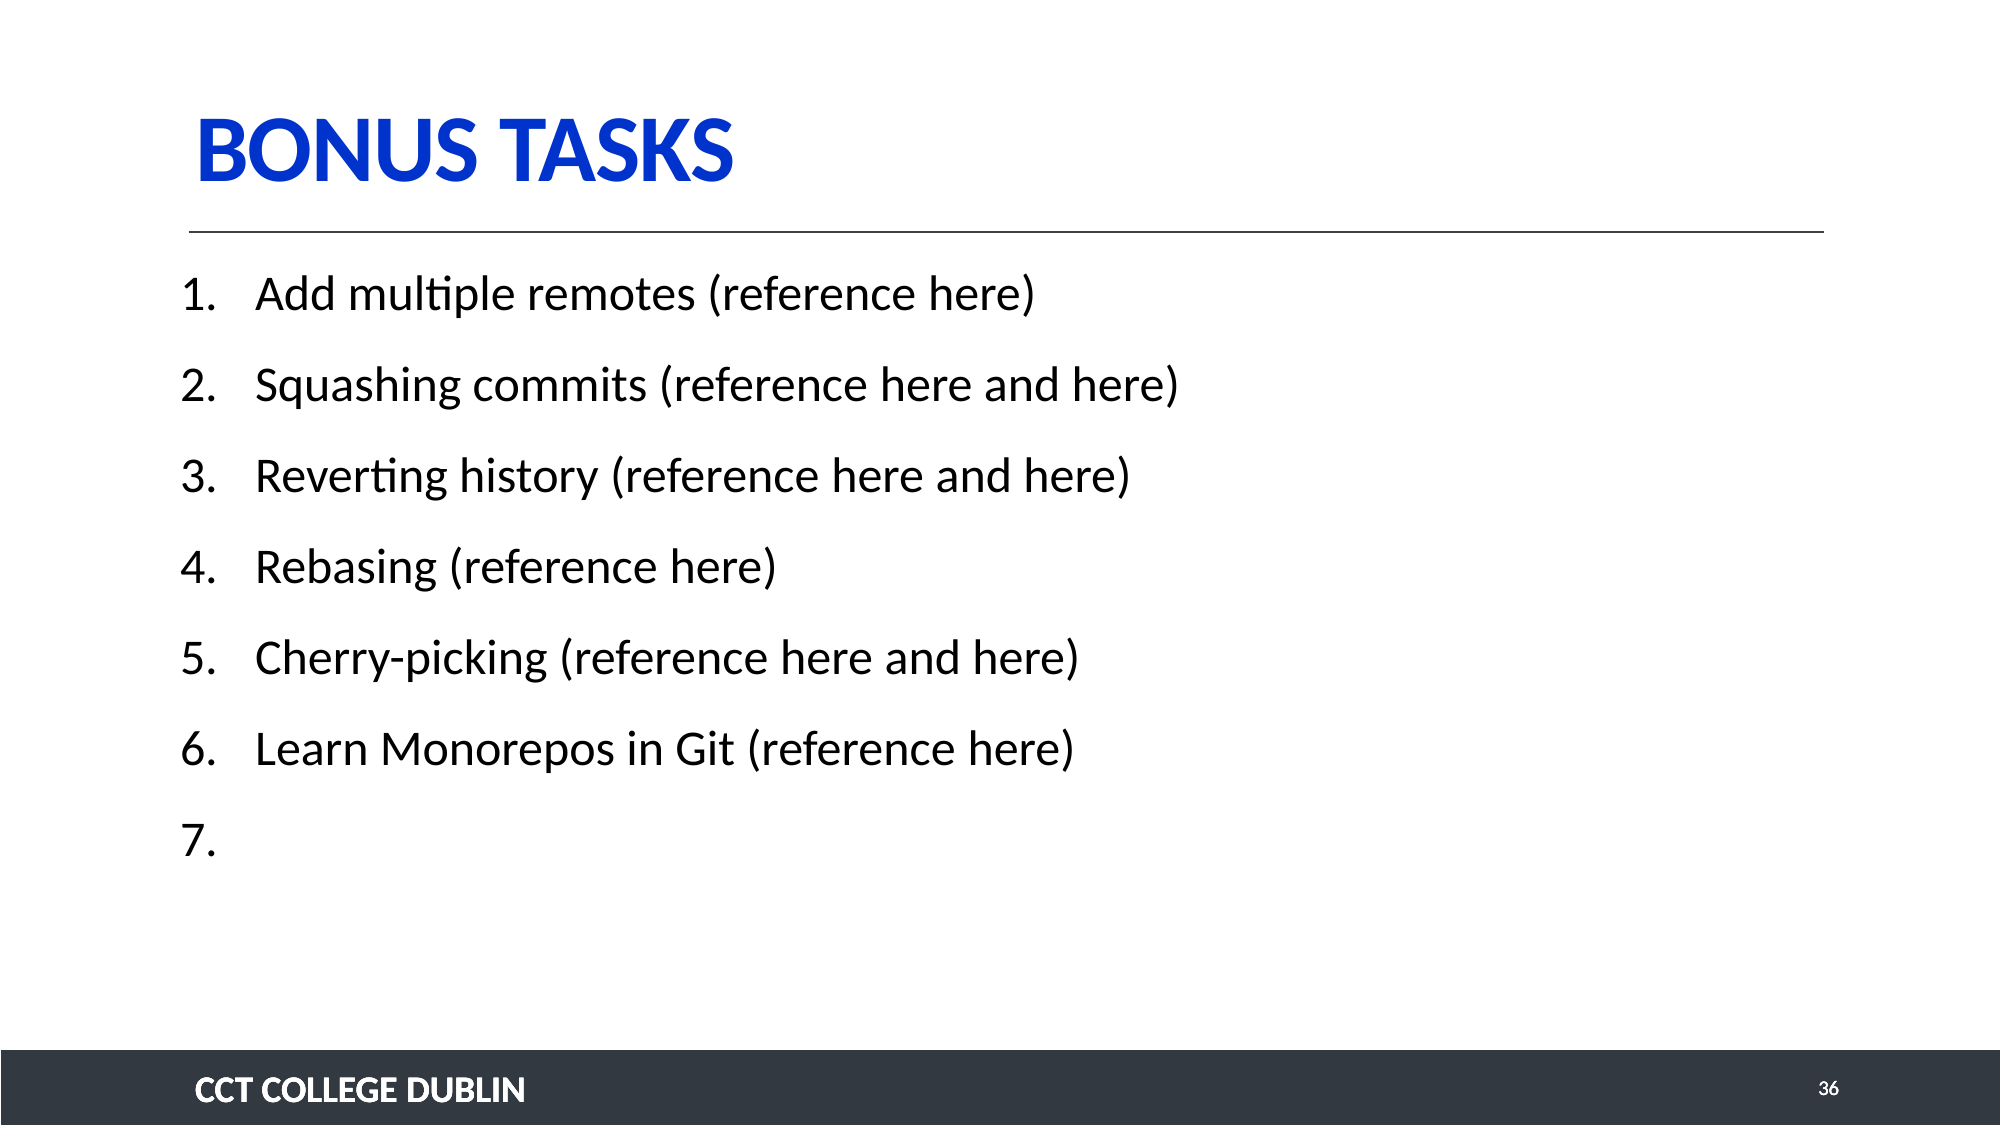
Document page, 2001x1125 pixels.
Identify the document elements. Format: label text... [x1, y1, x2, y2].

text_box [1803, 1057, 1932, 1118]
text_box CCT COLLEGE DUBLIN [180, 1057, 1299, 1118]
title BONUS TASKS [180, 7, 1831, 211]
list Add multiple remotes (reference here) Squashing commits (reference here and here) Reverting history (reference here and here) Rebasing (reference here) Cherry-picking (reference here and here) Learn Monorepos in Git (reference here) [180, 246, 1831, 1043]
